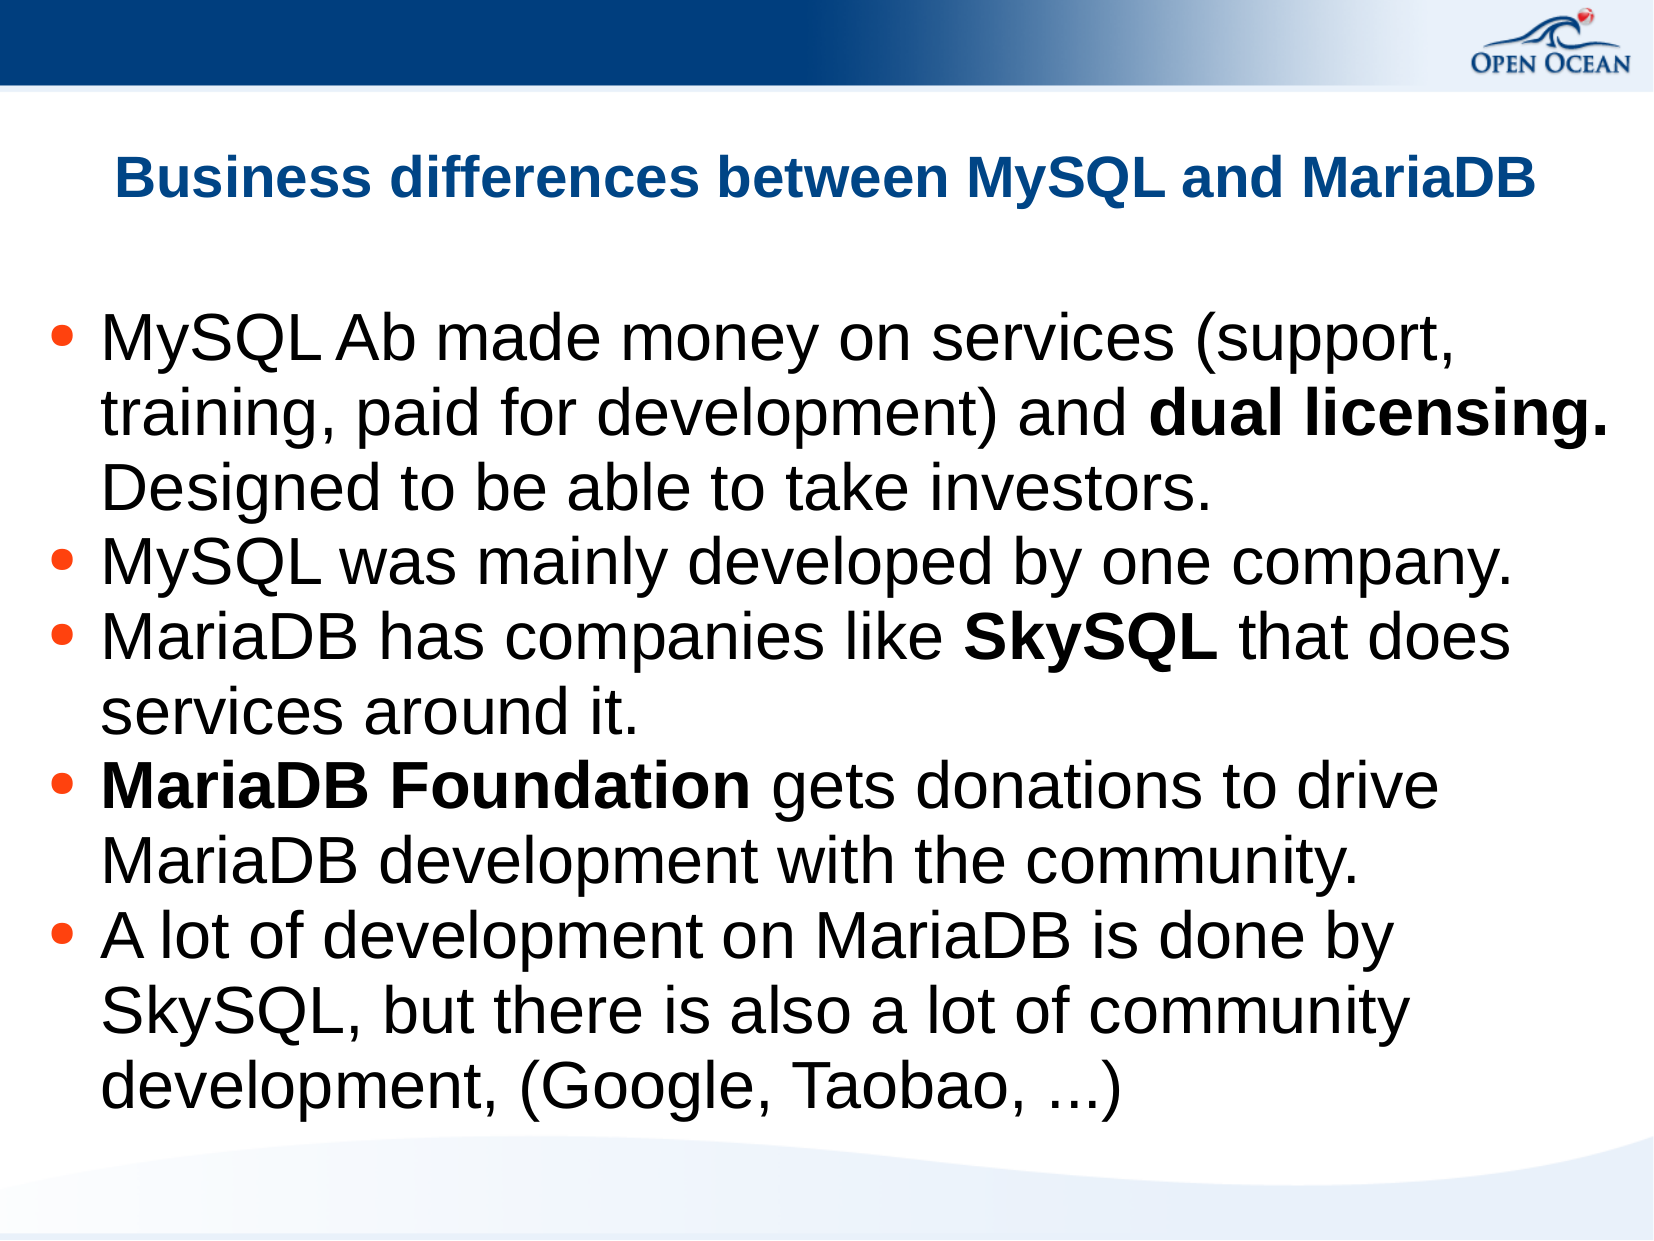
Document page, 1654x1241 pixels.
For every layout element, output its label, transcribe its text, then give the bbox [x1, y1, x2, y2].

title Business differences between MySQL and MariaDB [82, 88, 1571, 266]
picture [0, 0, 1654, 1240]
list MySQL Ab made money on services (support, training, paid for development) and dual licensing. Designed to be able to take investors. MySQL was mainly developed by one company. MariaDB has companies like SkySQL that does services around it. MariaDB Foundation gets donations to drive MariaDB development with the community. A lot of development on MariaDB is done by SkySQL, but there is also a lot of community development, (Google, Taobao, ...) [30, 300, 1628, 1123]
